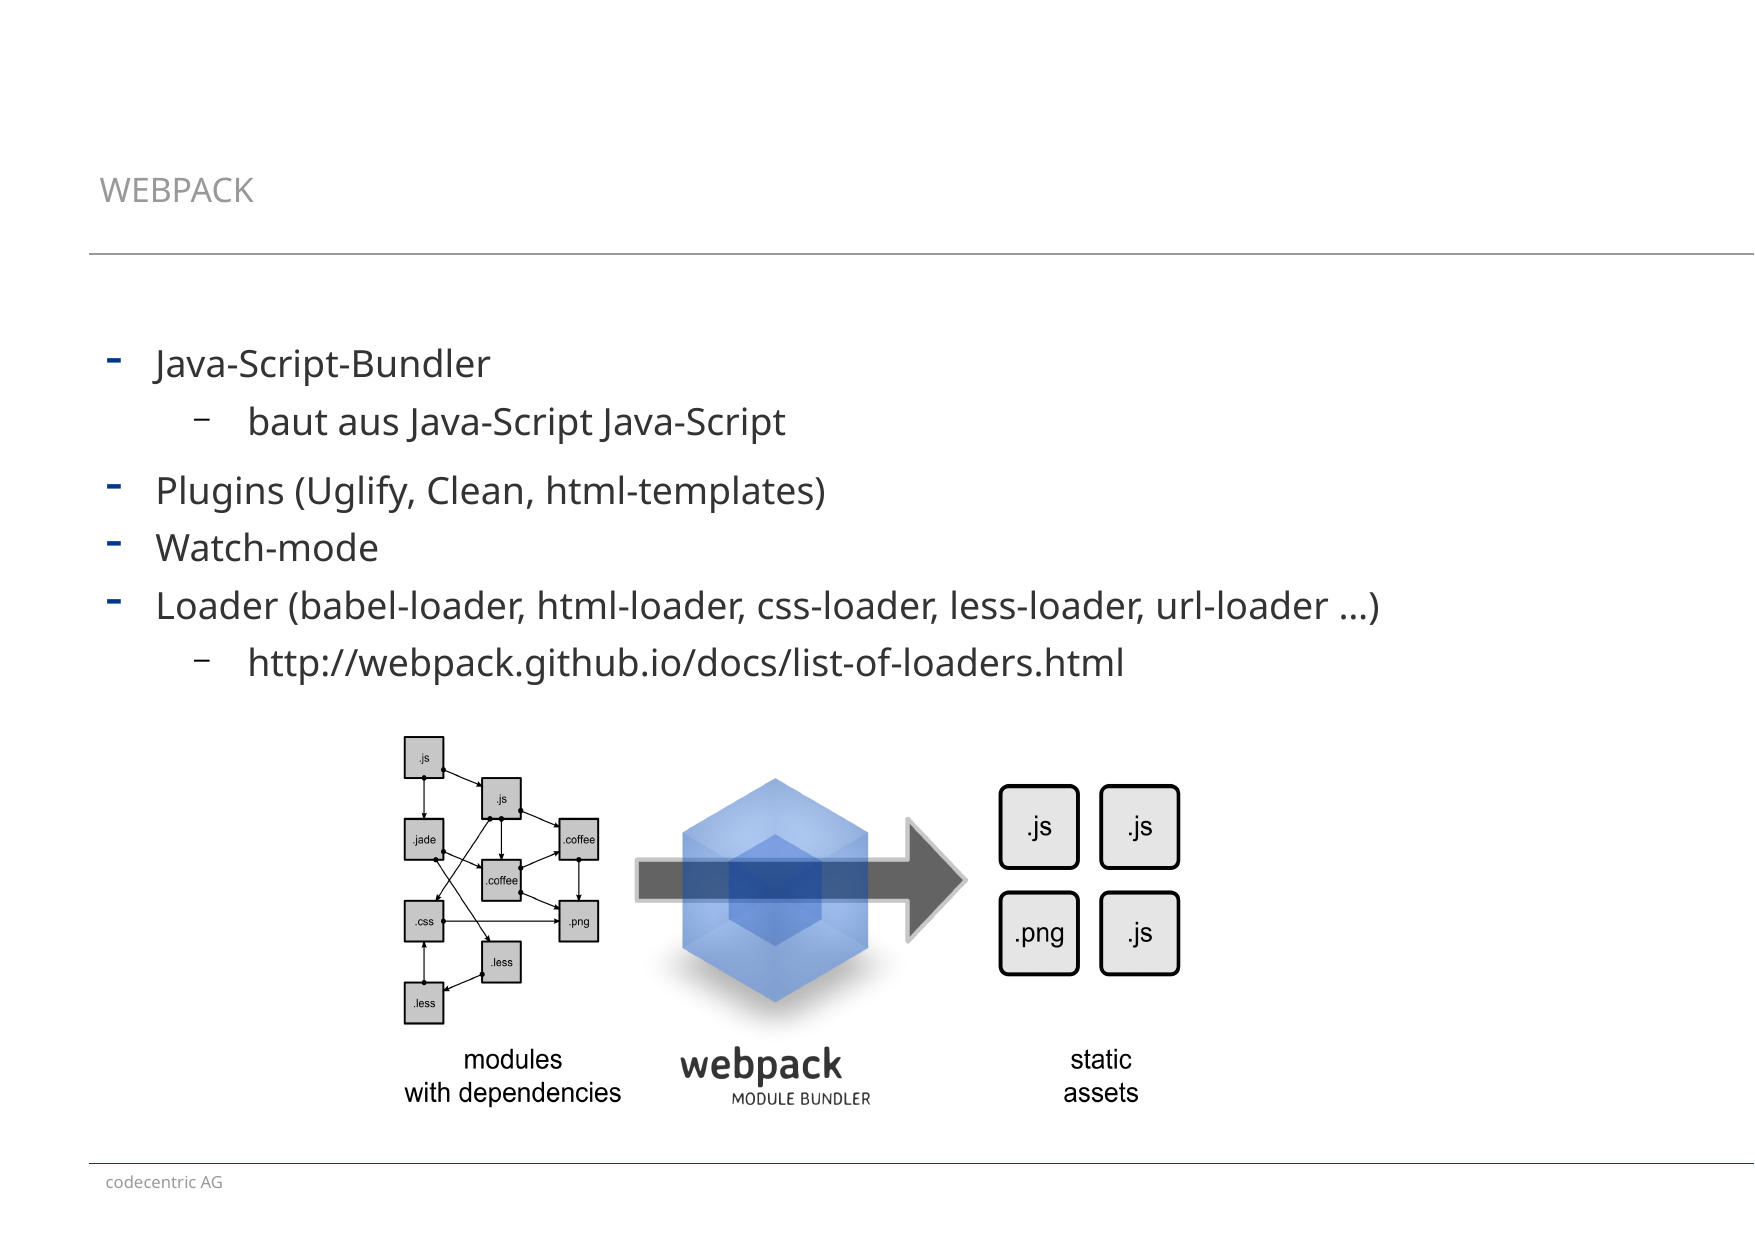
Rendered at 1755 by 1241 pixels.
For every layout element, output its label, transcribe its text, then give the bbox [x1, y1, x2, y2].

title WEBPACK [82, 153, 1695, 223]
list Java-Script-Bundler baut aus Java-Script Java-Script Plugins (Uglify, Clean, html-templates) Watch-mode Loader (babel-loader, html-loader, css-loader, less-loader, url-loader …) http://webpack.github.io/docs/list-of-loaders.html [88, 271, 1447, 1052]
picture [366, 696, 1217, 1146]
